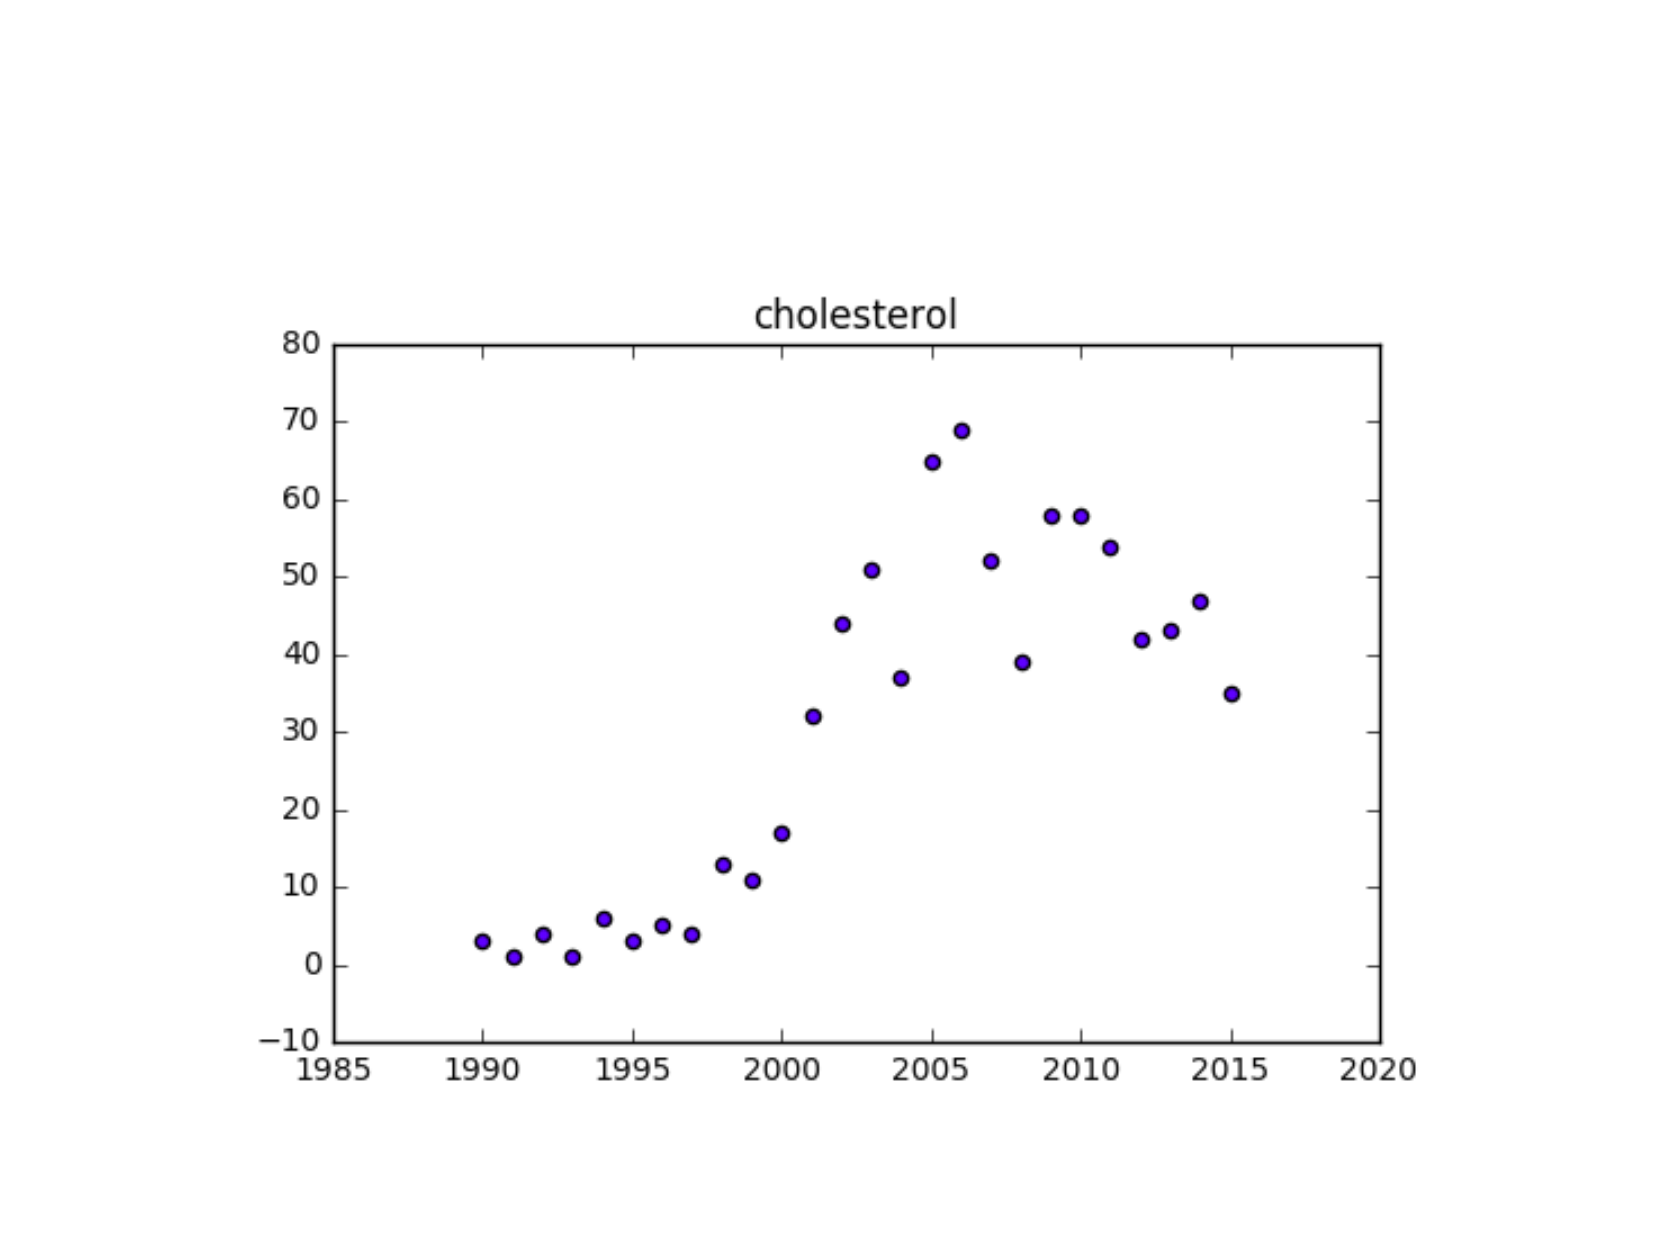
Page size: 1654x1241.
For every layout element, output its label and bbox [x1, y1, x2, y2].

picture [165, 255, 1515, 1156]
